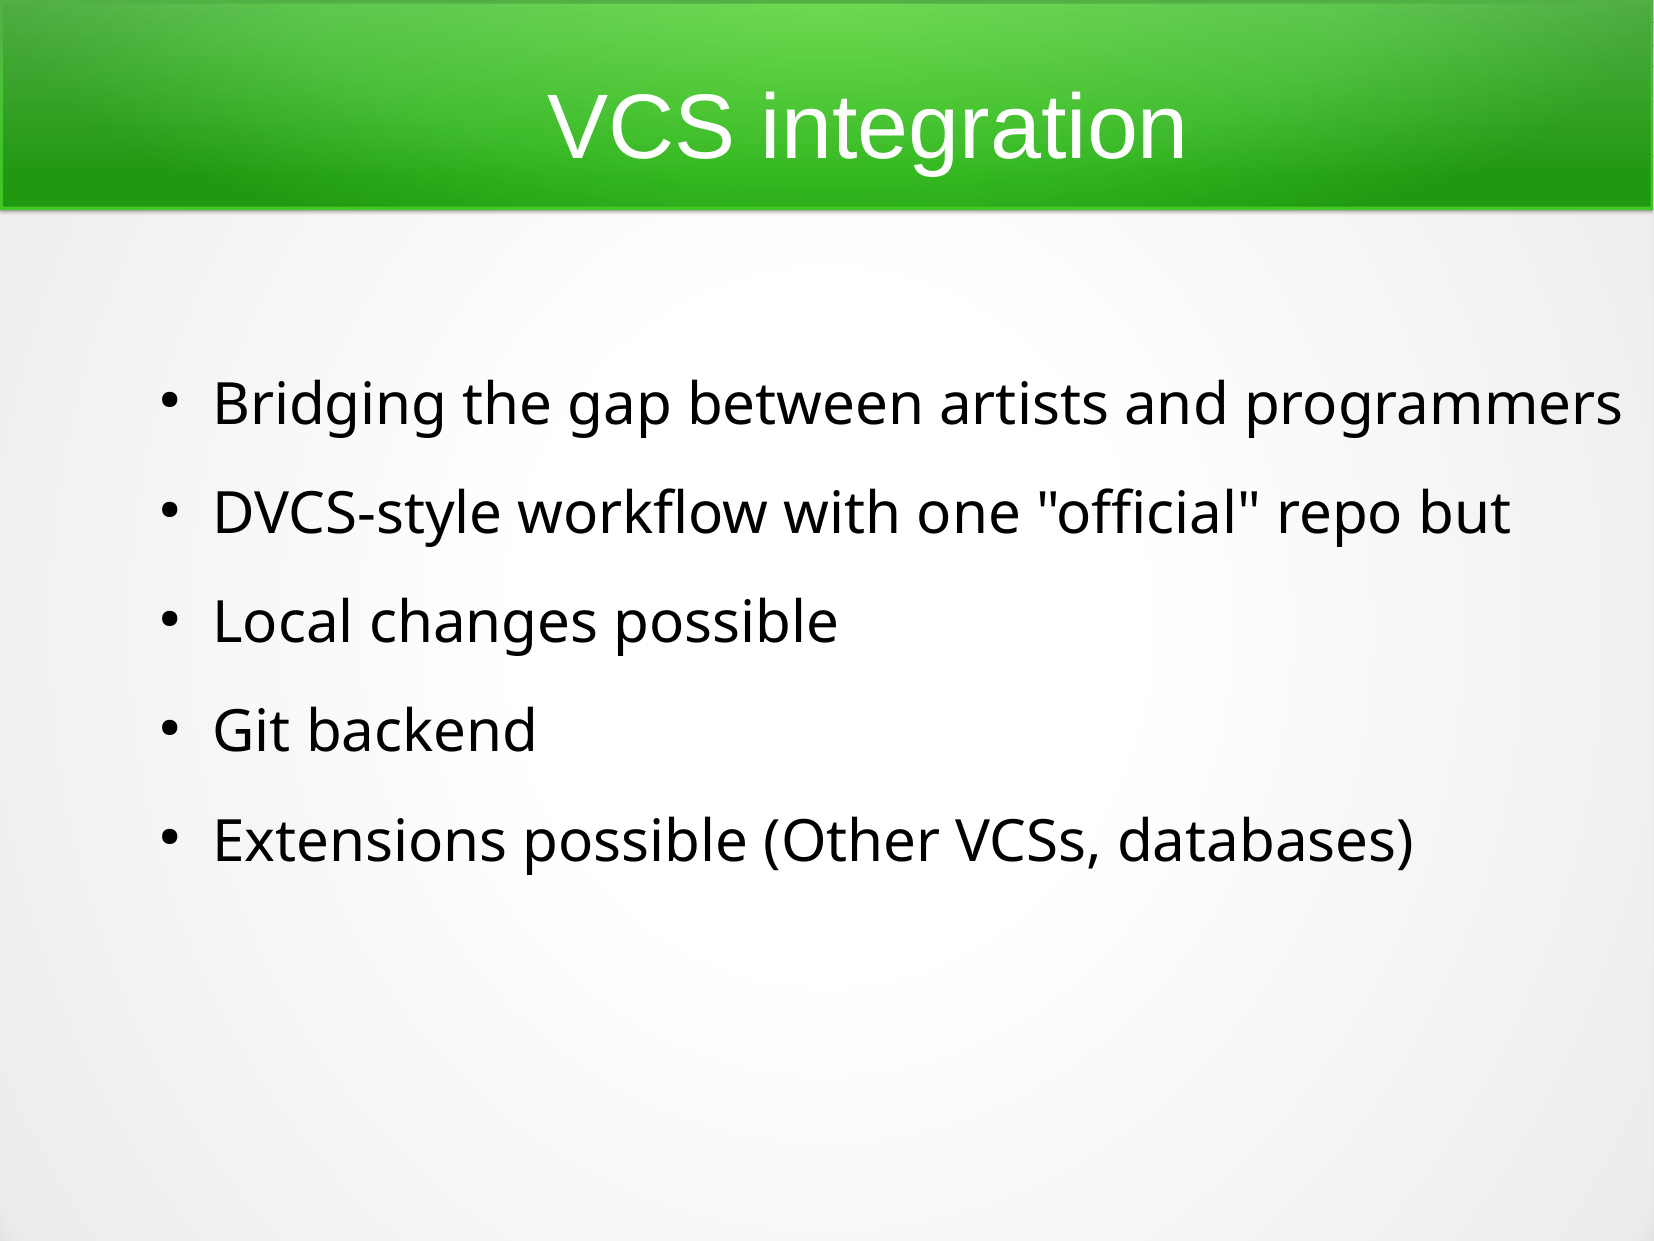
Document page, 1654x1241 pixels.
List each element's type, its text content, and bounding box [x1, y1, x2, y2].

subtitle Bridging the gap between artists and programmers DVCS-style workflow with one "official" repo but Local changes possible Git backend Extensions possible (Other VCSs, databases) [141, 396, 1630, 844]
title VCS integration [124, 75, 1613, 178]
